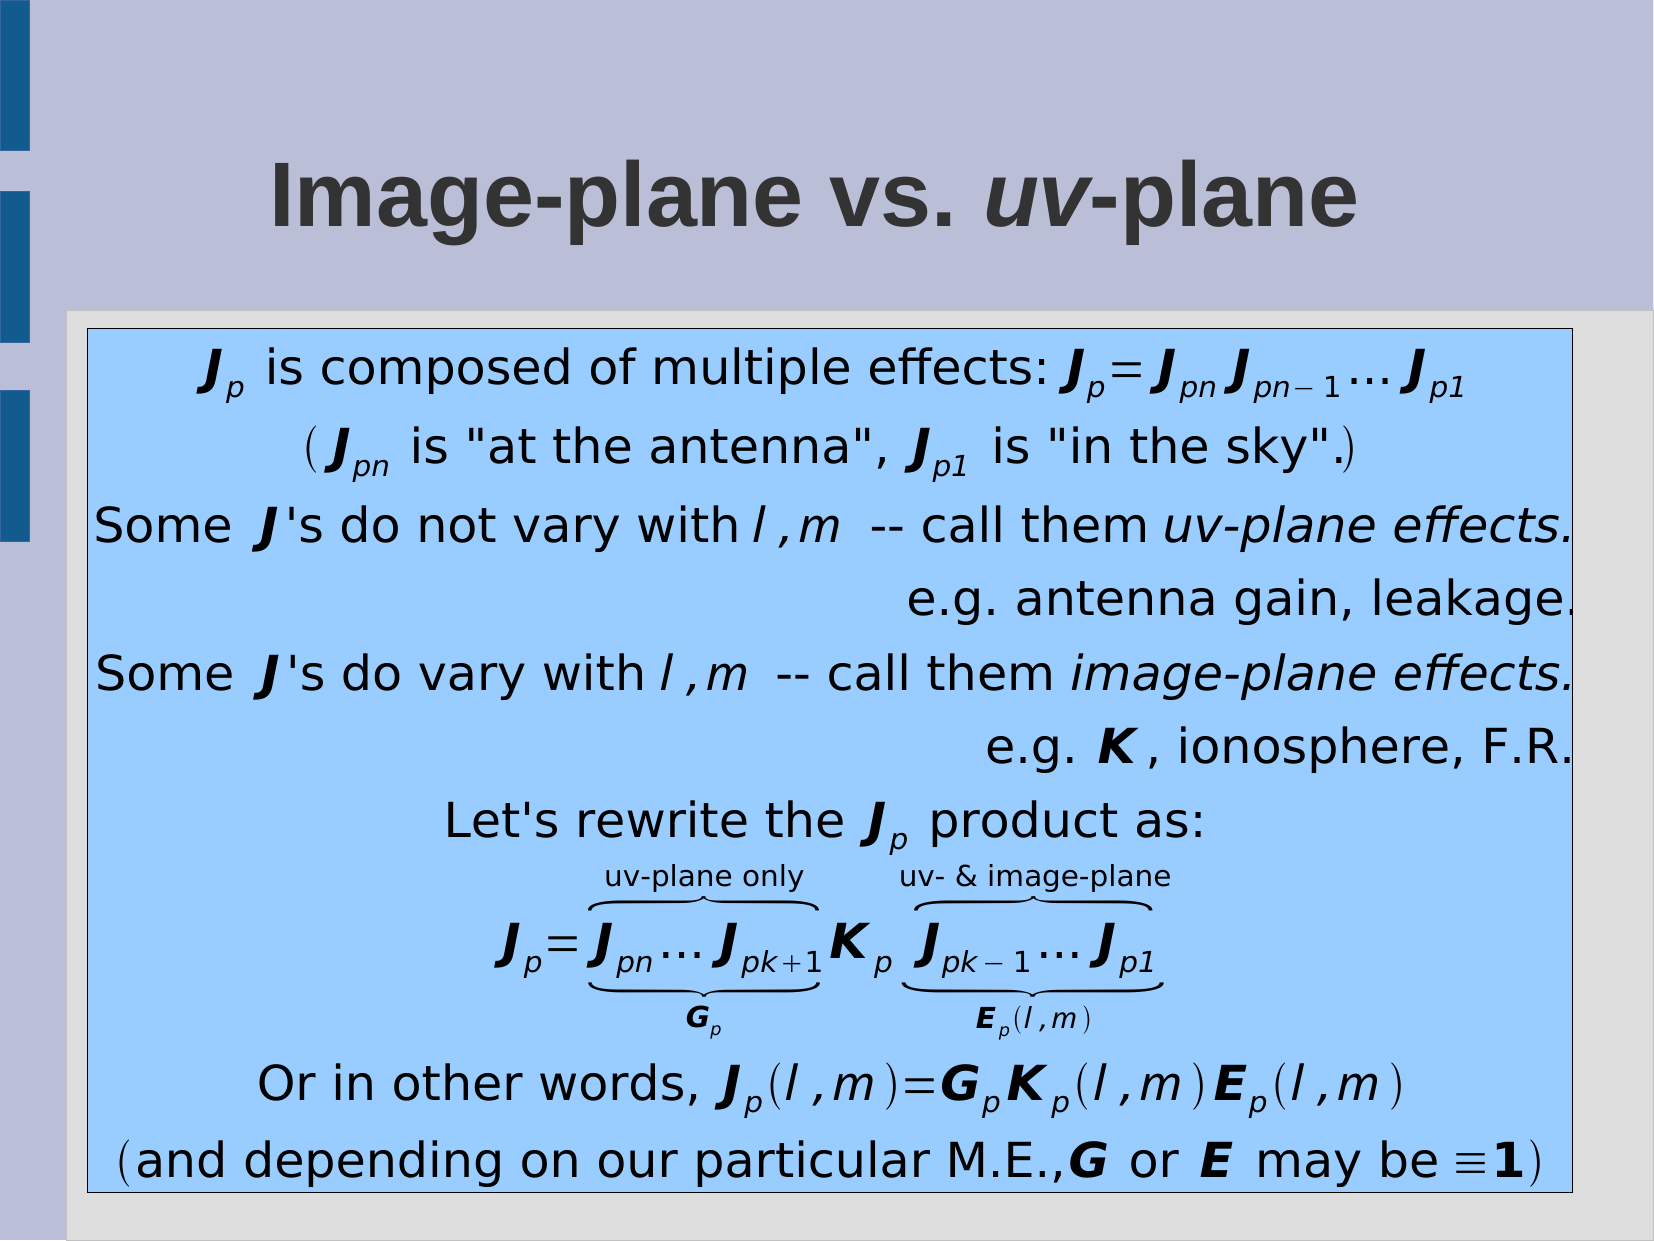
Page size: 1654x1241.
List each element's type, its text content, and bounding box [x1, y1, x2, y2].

chart [87, 328, 1573, 1193]
title Image-plane vs. uv-plane [121, 91, 1534, 299]
